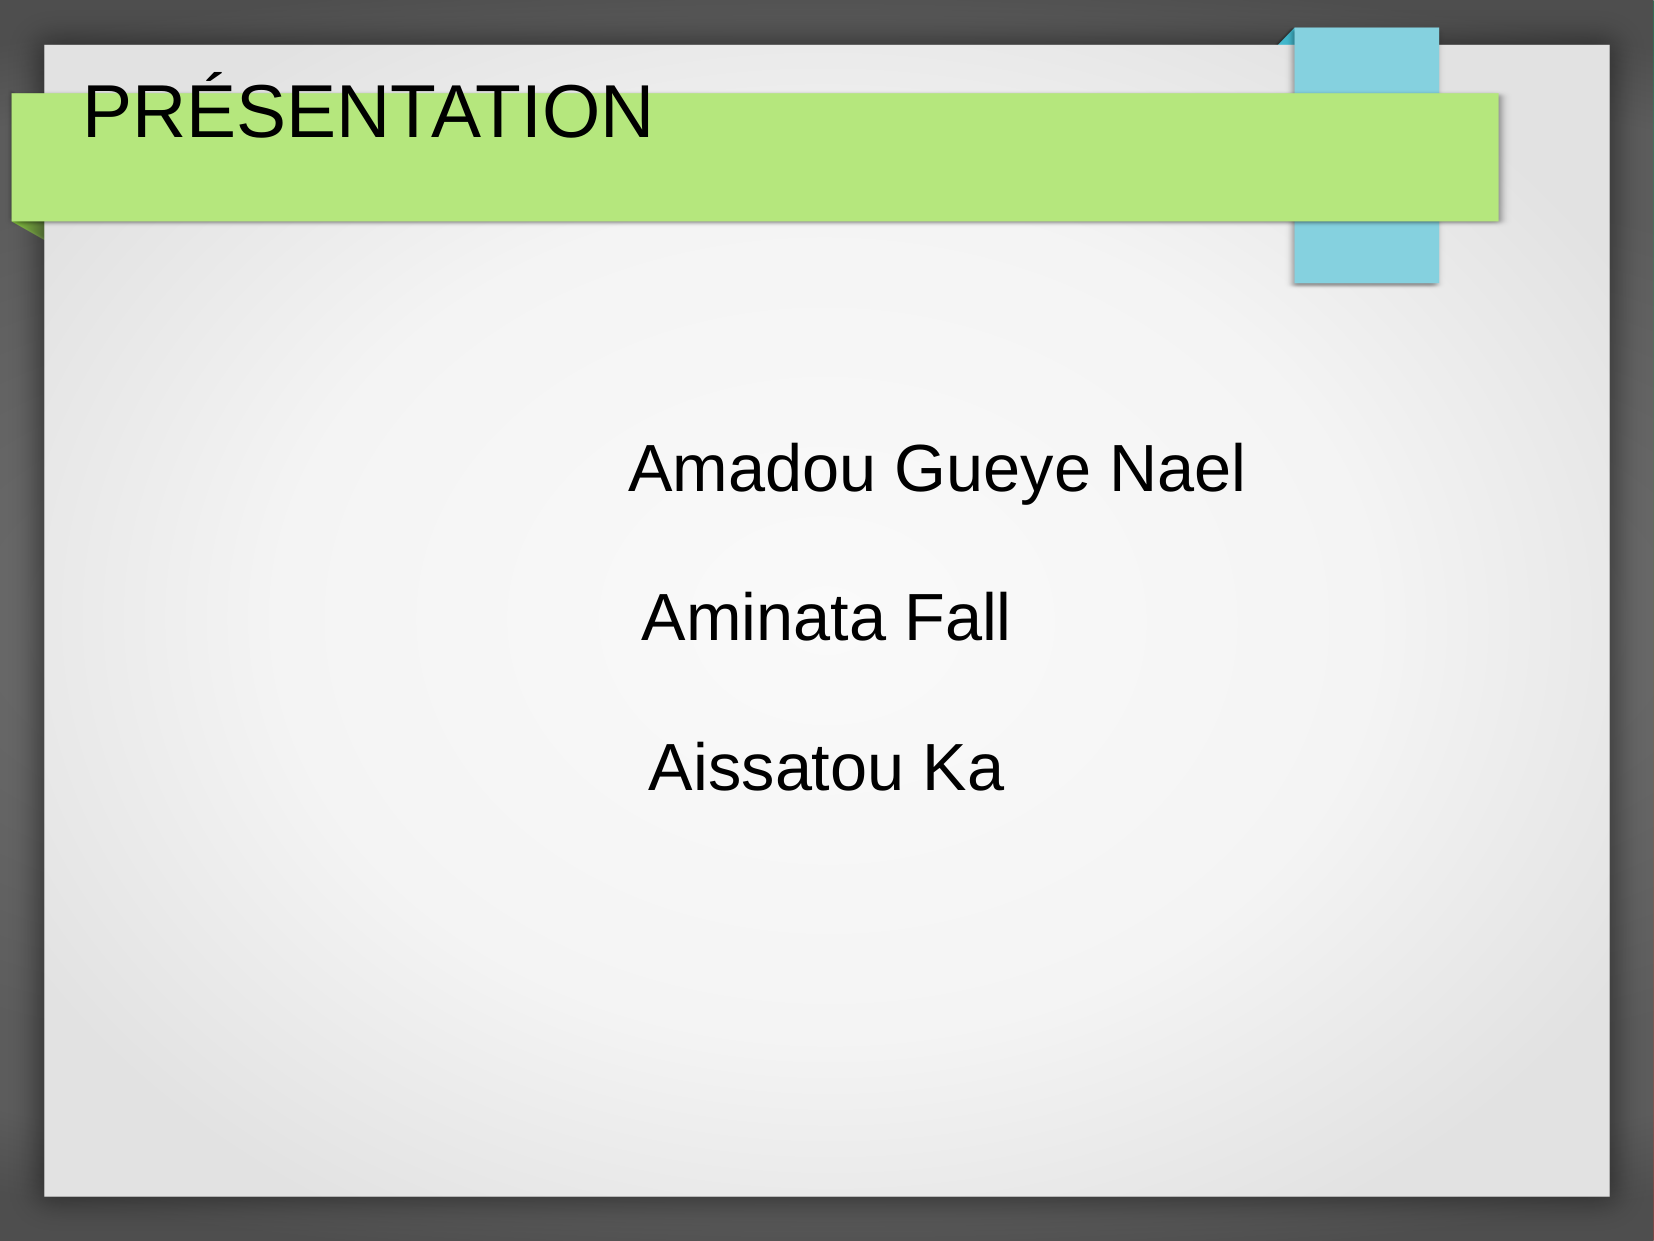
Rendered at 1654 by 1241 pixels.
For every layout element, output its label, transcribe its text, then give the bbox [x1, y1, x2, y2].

subtitle Amadou Gueye Nael Aminata Fall Aissatou Ka [82, 295, 1571, 1015]
picture [0, 0, 1654, 1241]
title PRÉSENTATION [82, 69, 1264, 238]
